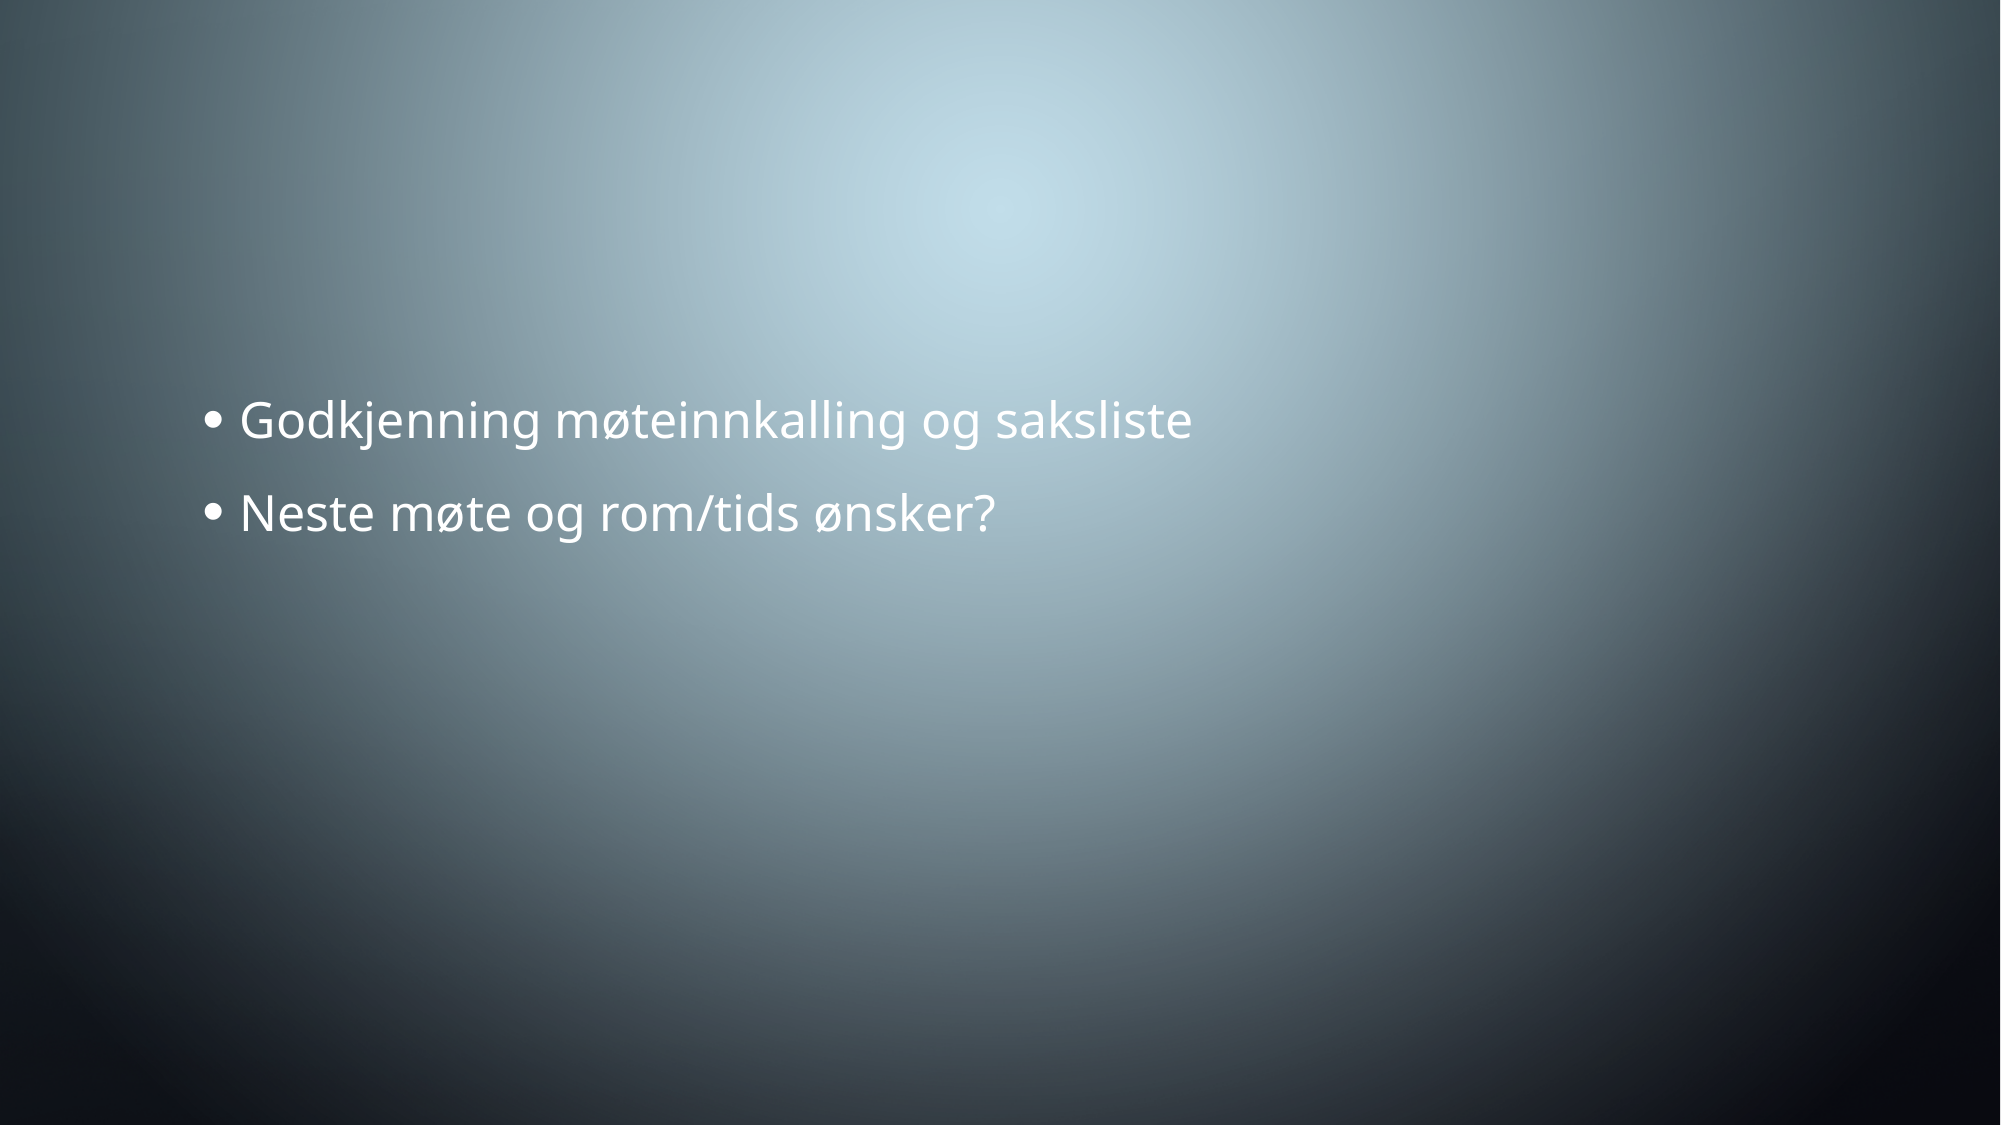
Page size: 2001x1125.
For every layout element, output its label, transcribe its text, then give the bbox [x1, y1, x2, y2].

list Godkjenning møteinnkalling og saksliste Neste møte og rom/tids ønsker? [187, 369, 1813, 950]
picture [0, 0, 2001, 1125]
